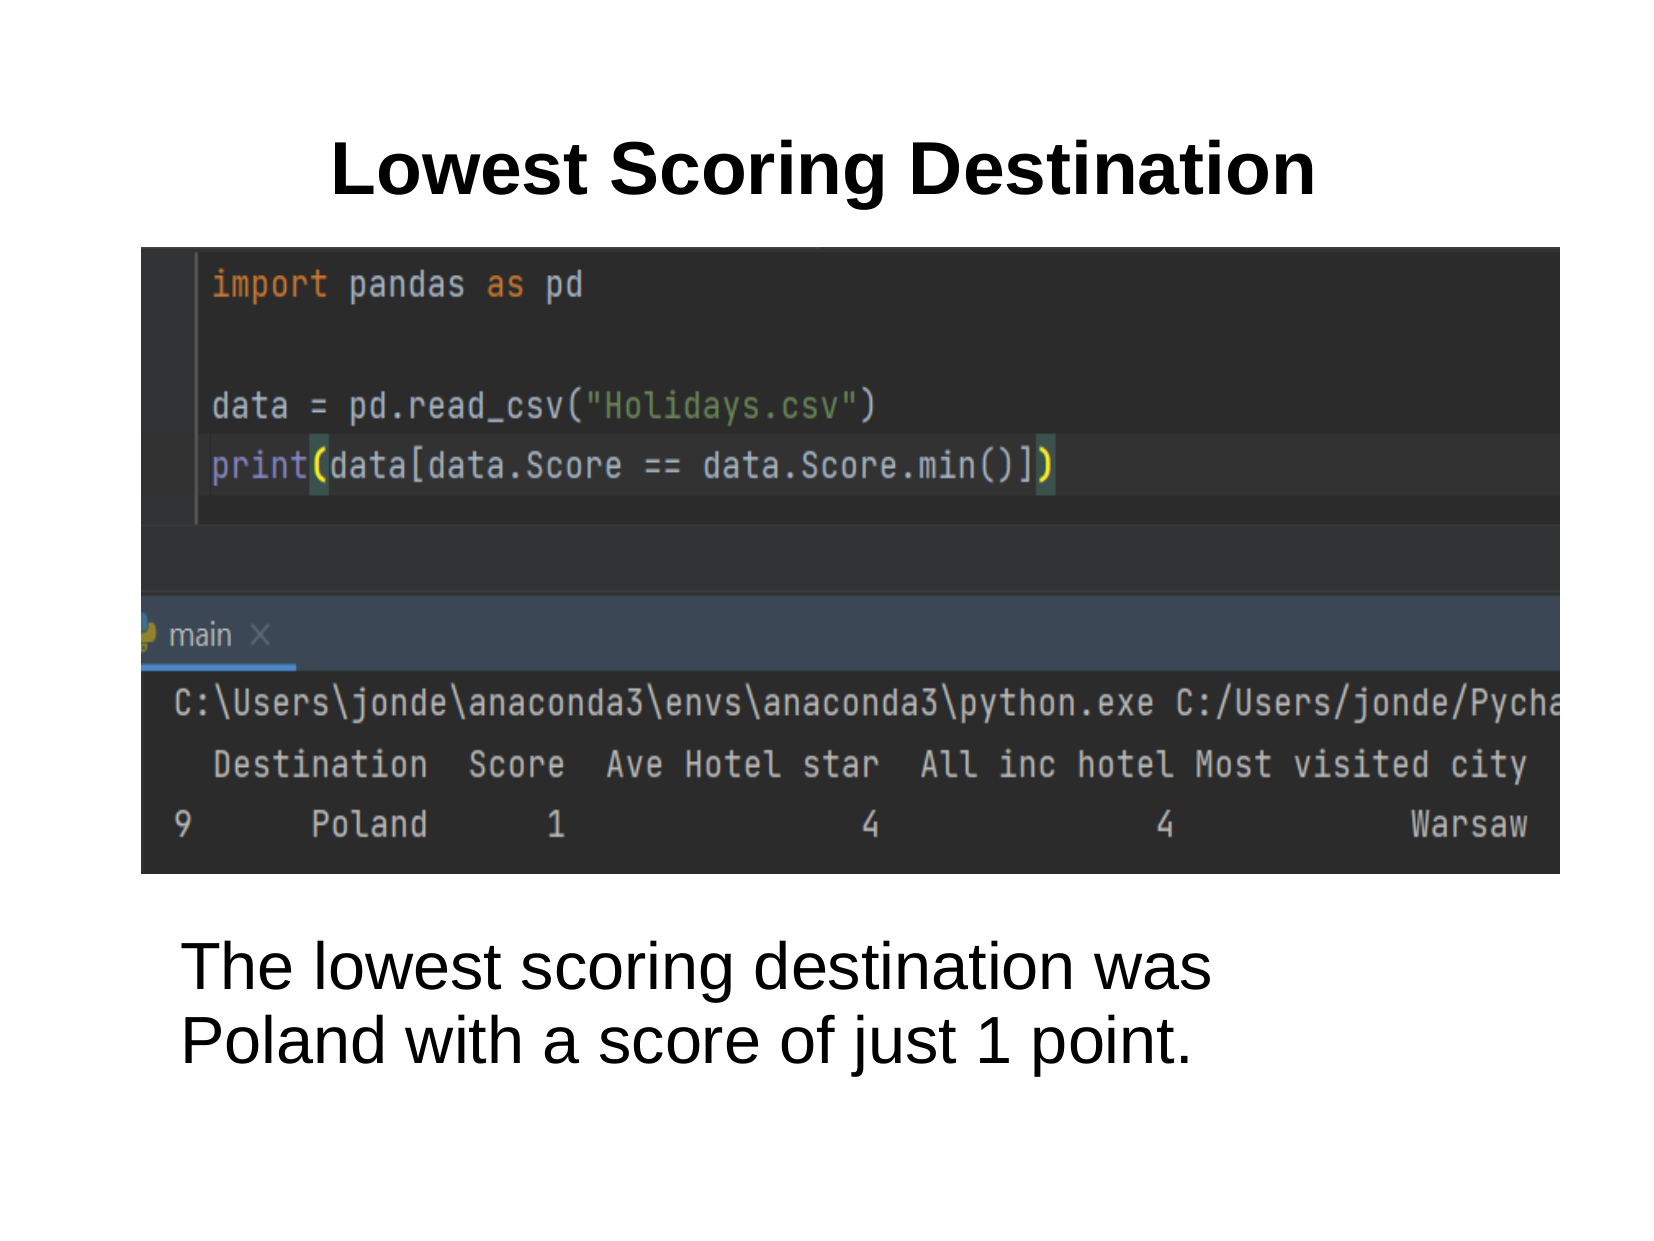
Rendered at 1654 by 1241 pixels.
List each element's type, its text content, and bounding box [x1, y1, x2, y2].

title Lowest Scoring Destination [79, 65, 1569, 273]
text_box The lowest scoring destination was Poland with a score of just 1 point. [165, 921, 1453, 1085]
picture [141, 247, 1560, 875]
